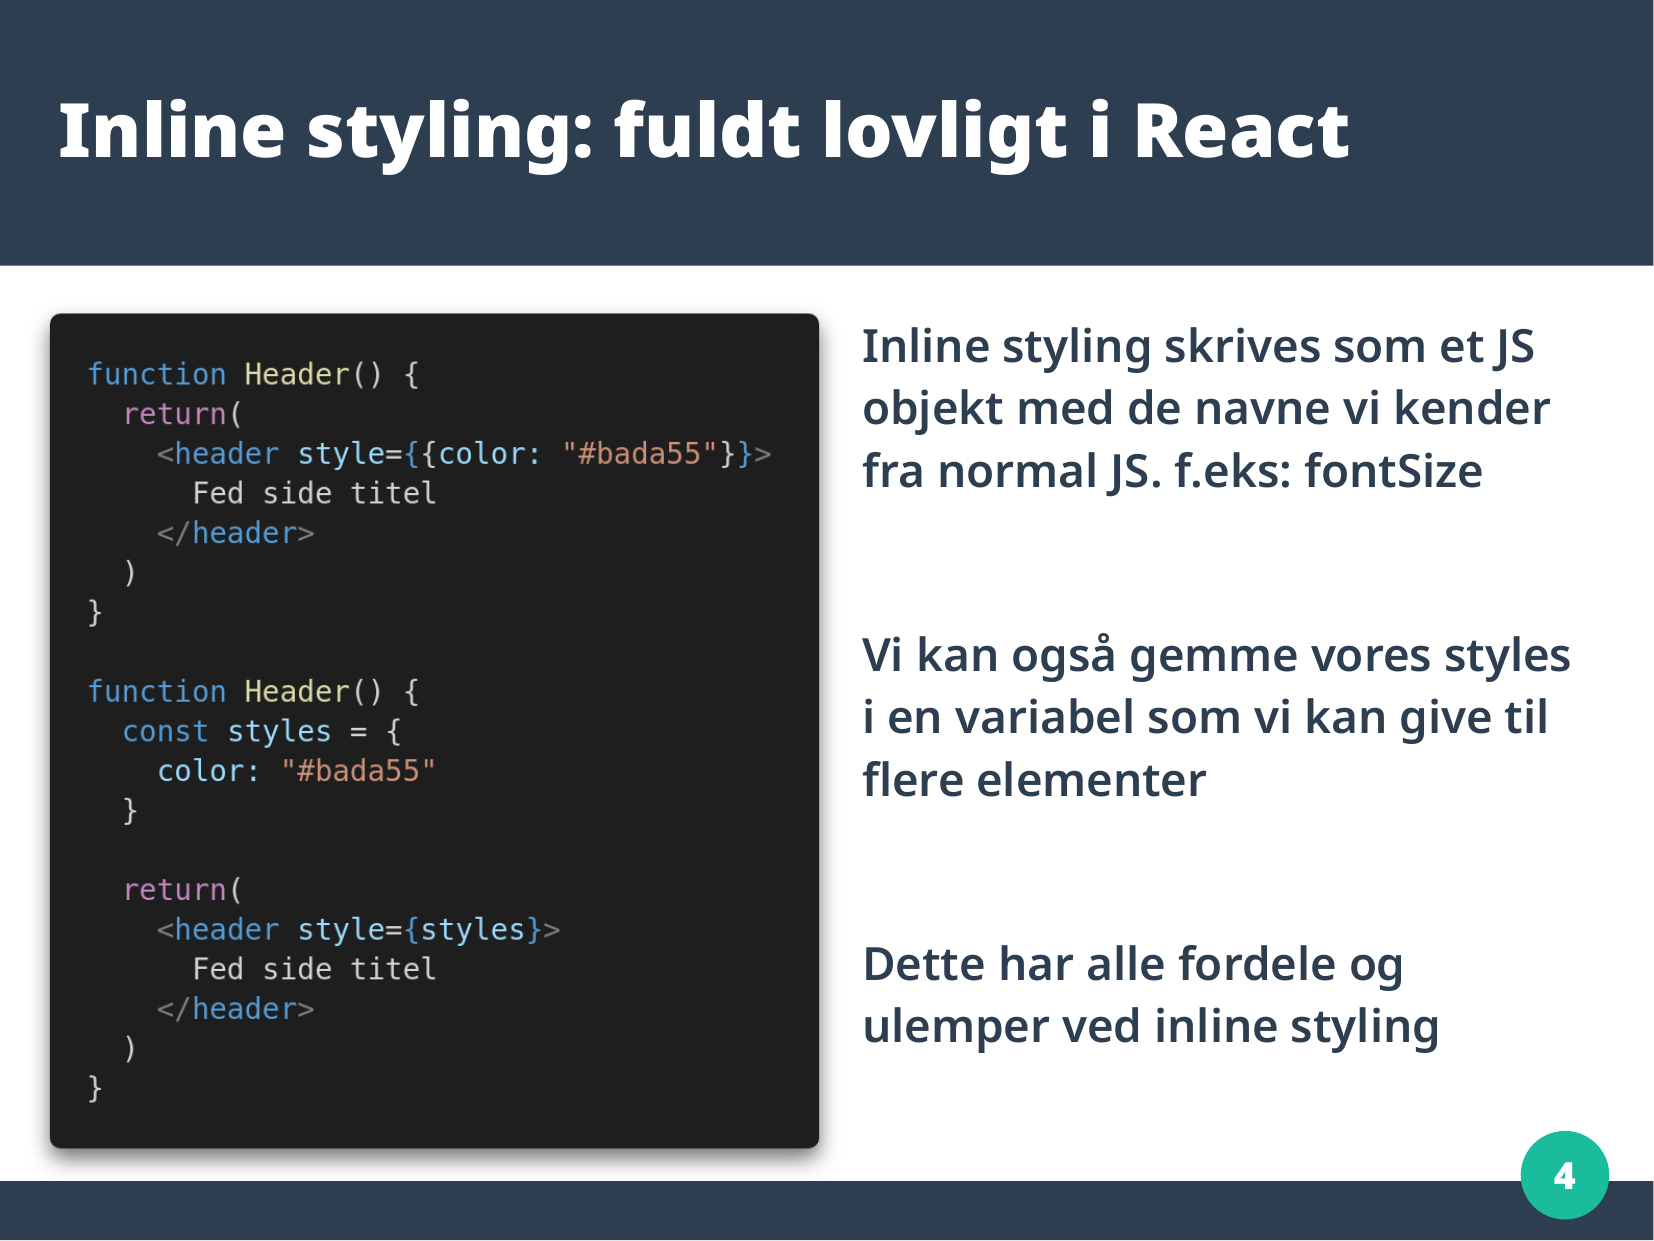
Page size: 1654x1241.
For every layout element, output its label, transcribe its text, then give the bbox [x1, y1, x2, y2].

picture [17, 275, 857, 1188]
list Inline styling skrives som et JS objekt med de navne vi kender fra normal JS. f.eks: fontSize Vi kan også gemme vores styles i en variabel som vi kan give til flere elementer Dette har alle fordele og ulemper ved inline styling [862, 312, 1595, 1140]
title Inline styling: fuldt lovligt i React [59, 49, 1595, 207]
